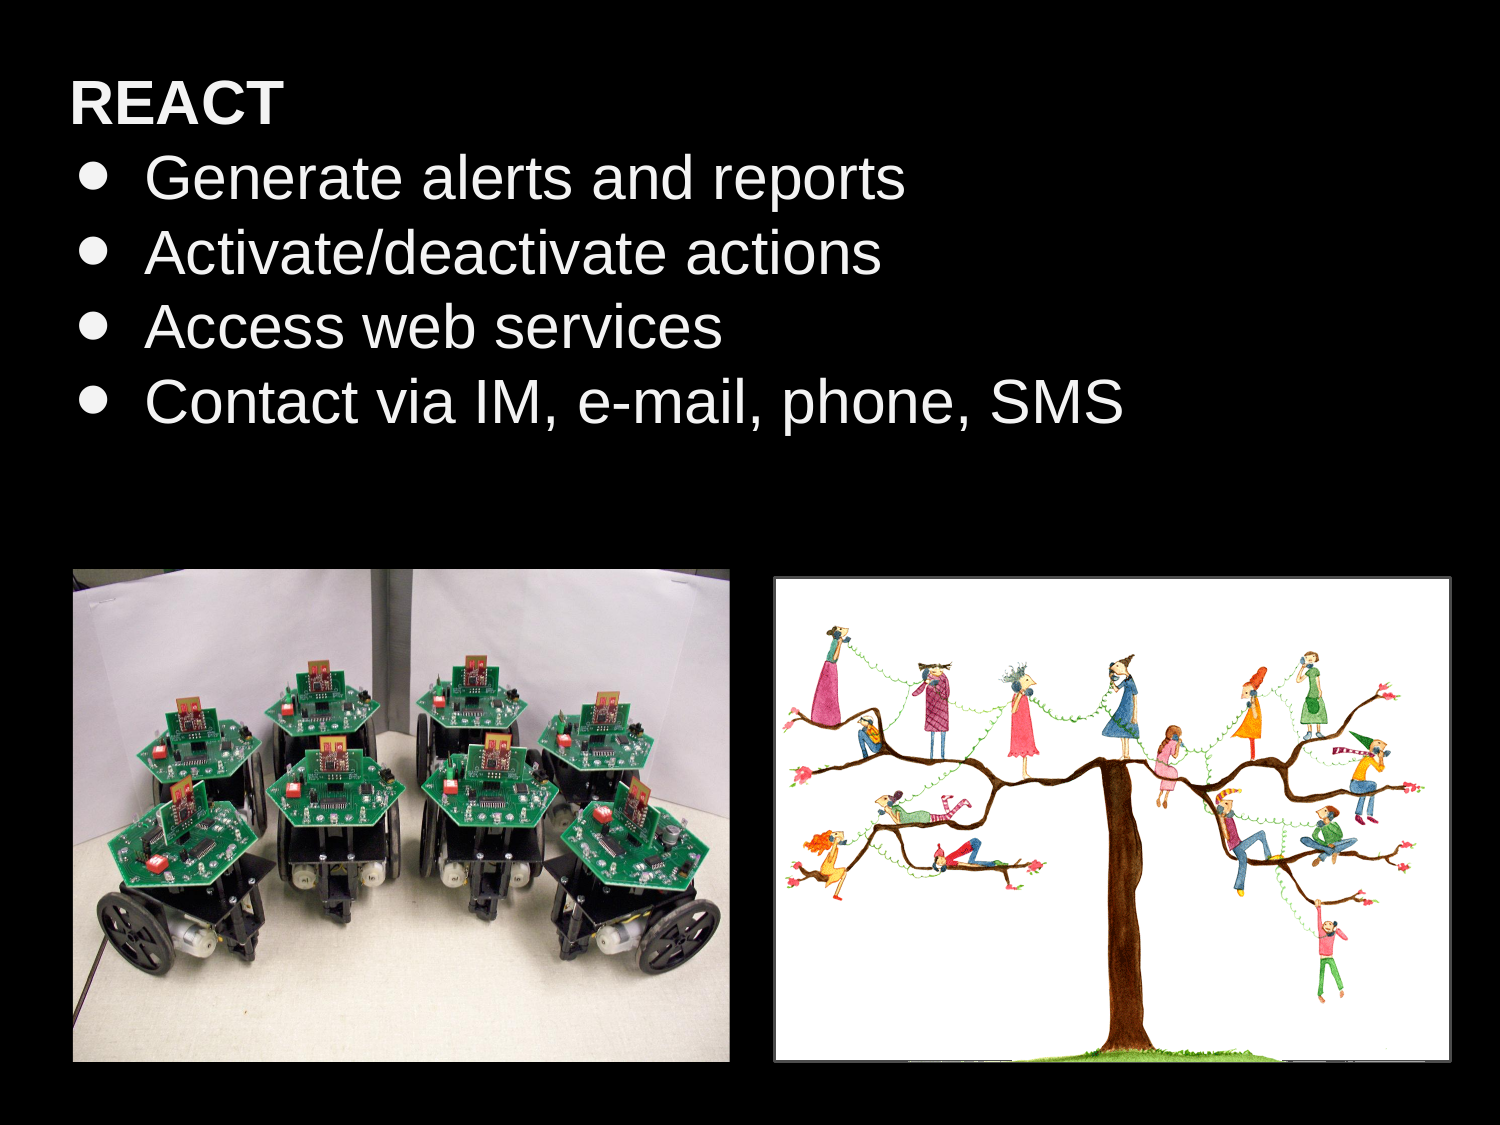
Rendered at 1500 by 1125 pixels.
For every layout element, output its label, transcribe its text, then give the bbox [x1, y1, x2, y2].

text_box REACT Generate alerts and reports Activate/deactivate actions Access web services Contact via IM, e-mail, phone, SMS [54, 46, 1278, 467]
text_box [774, 577, 1451, 1062]
text_box [72, 569, 730, 1063]
